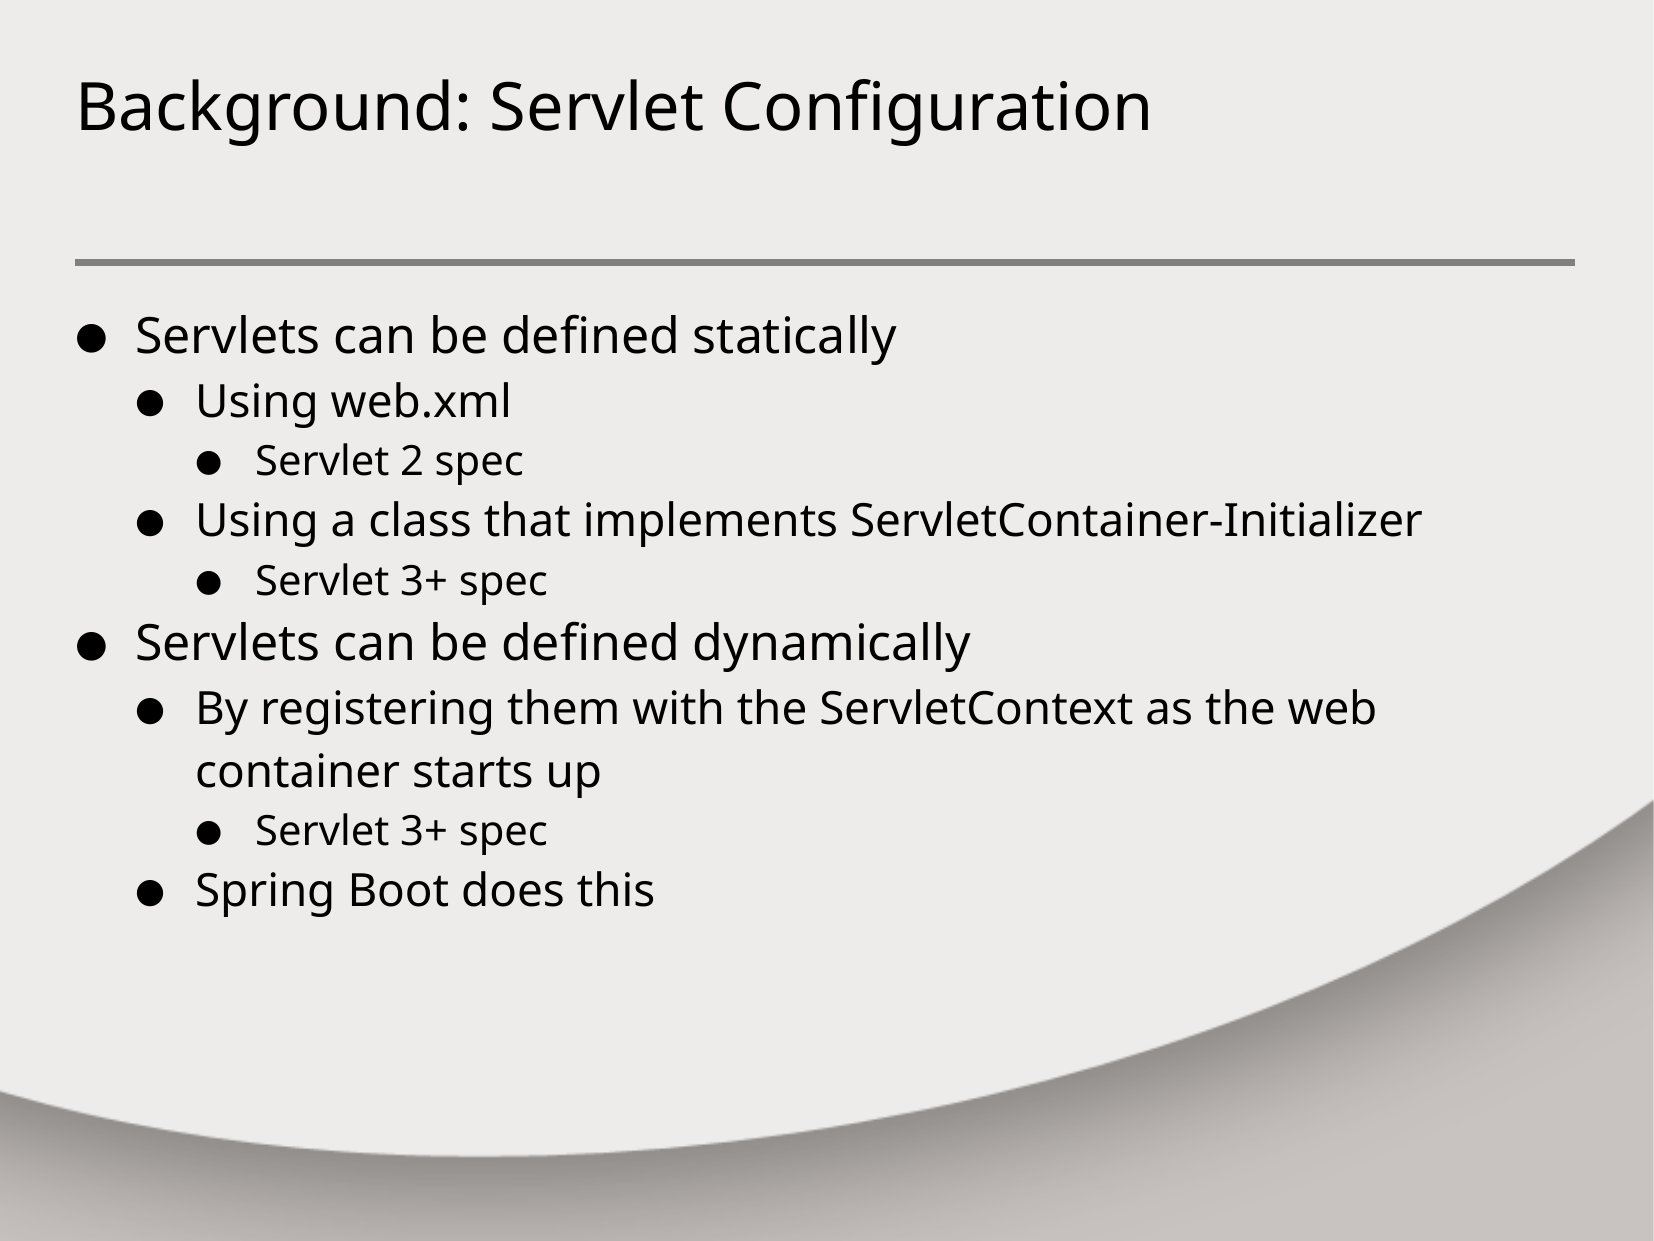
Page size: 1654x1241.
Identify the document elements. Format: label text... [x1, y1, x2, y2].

picture [0, 0, 1654, 1241]
list Servlets can be defined statically Using web.xml Servlet 2 spec Using a class that implements ServletContainer-Initializer Servlet 3+ spec Servlets can be defined dynamically By registering them with the ServletContext as the web container starts up Servlet 3+ spec Spring Boot does this [75, 300, 1575, 1163]
title Background: Servlet Configuration [75, 75, 1576, 226]
